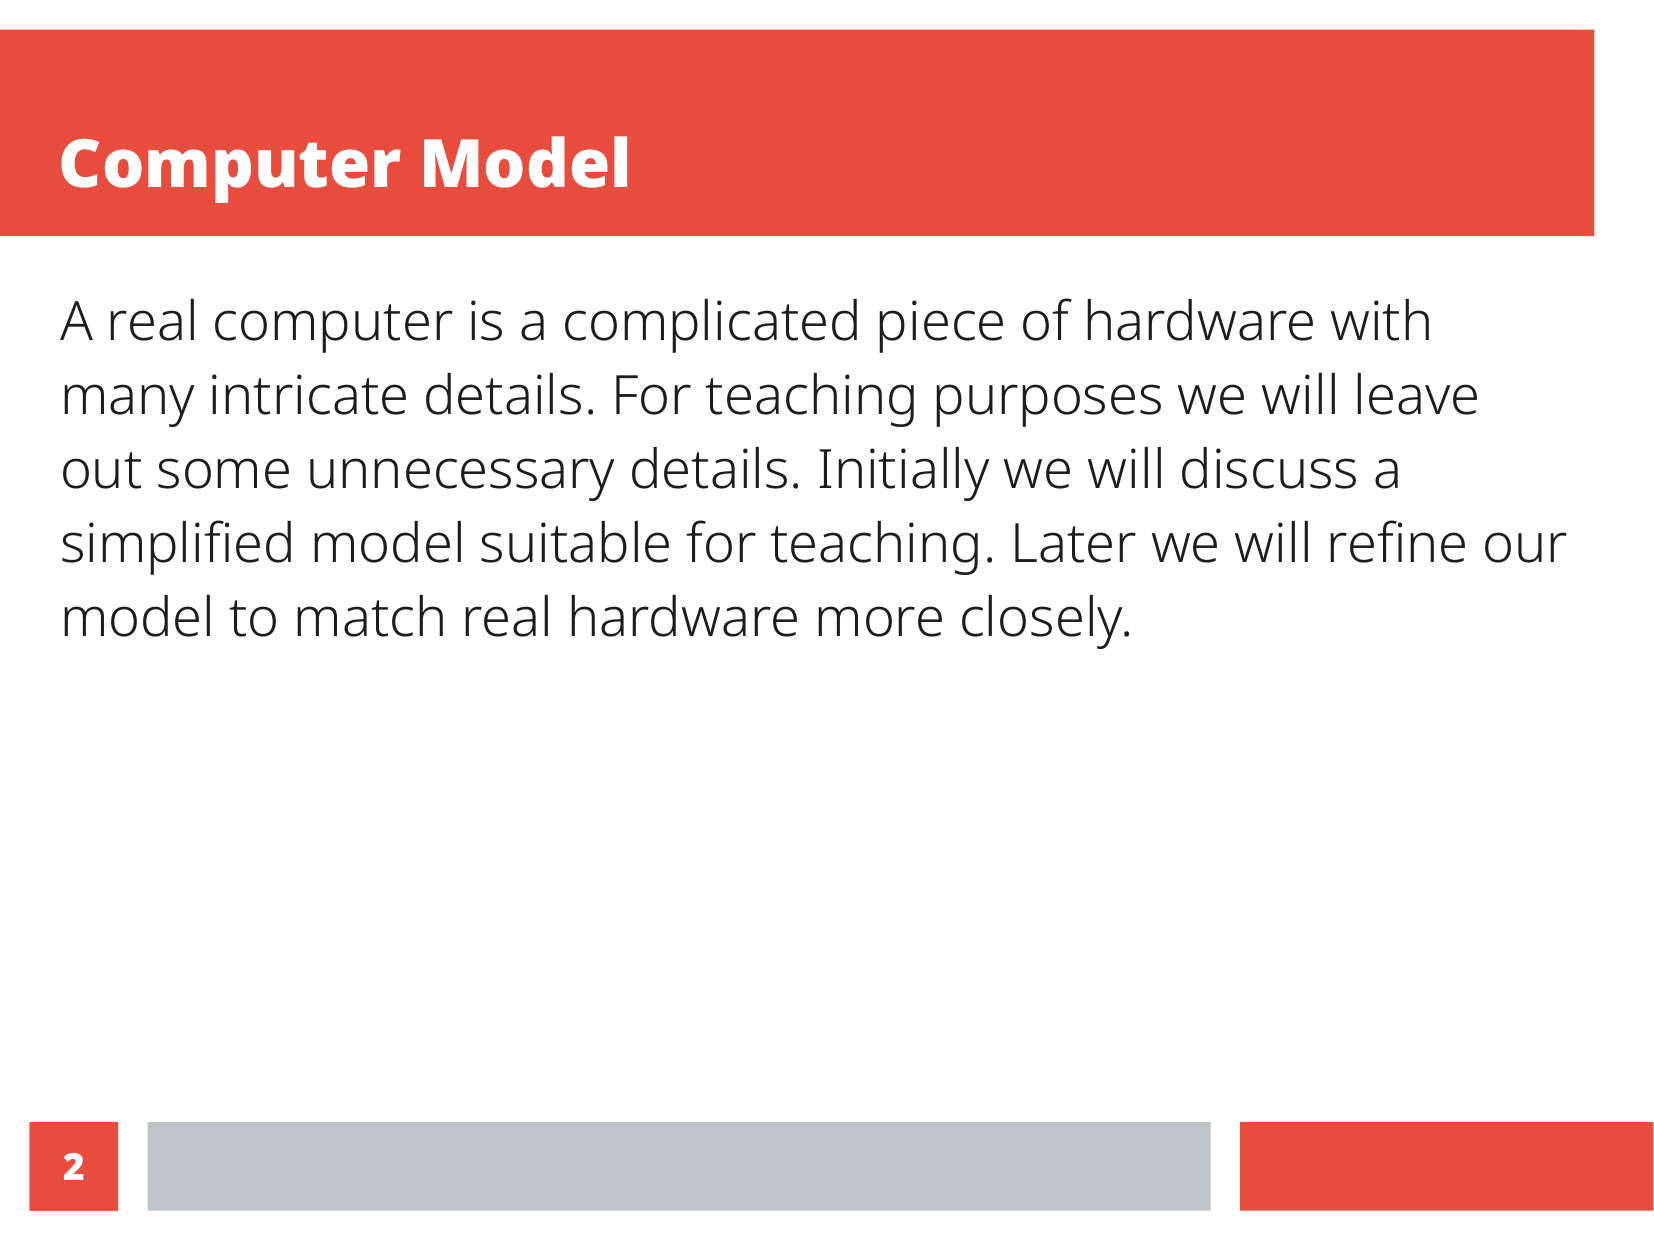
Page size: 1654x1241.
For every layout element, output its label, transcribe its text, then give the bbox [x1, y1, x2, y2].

title Computer Model [59, 59, 1595, 207]
text_box A real computer is a complicated piece of hardware with many intricate details. For teaching purposes we will leave out some unnecessary details. Initially we will discuss a simplified model suitable for teaching. Later we will refine our model to match real hardware more closely. [60, 282, 1576, 1021]
